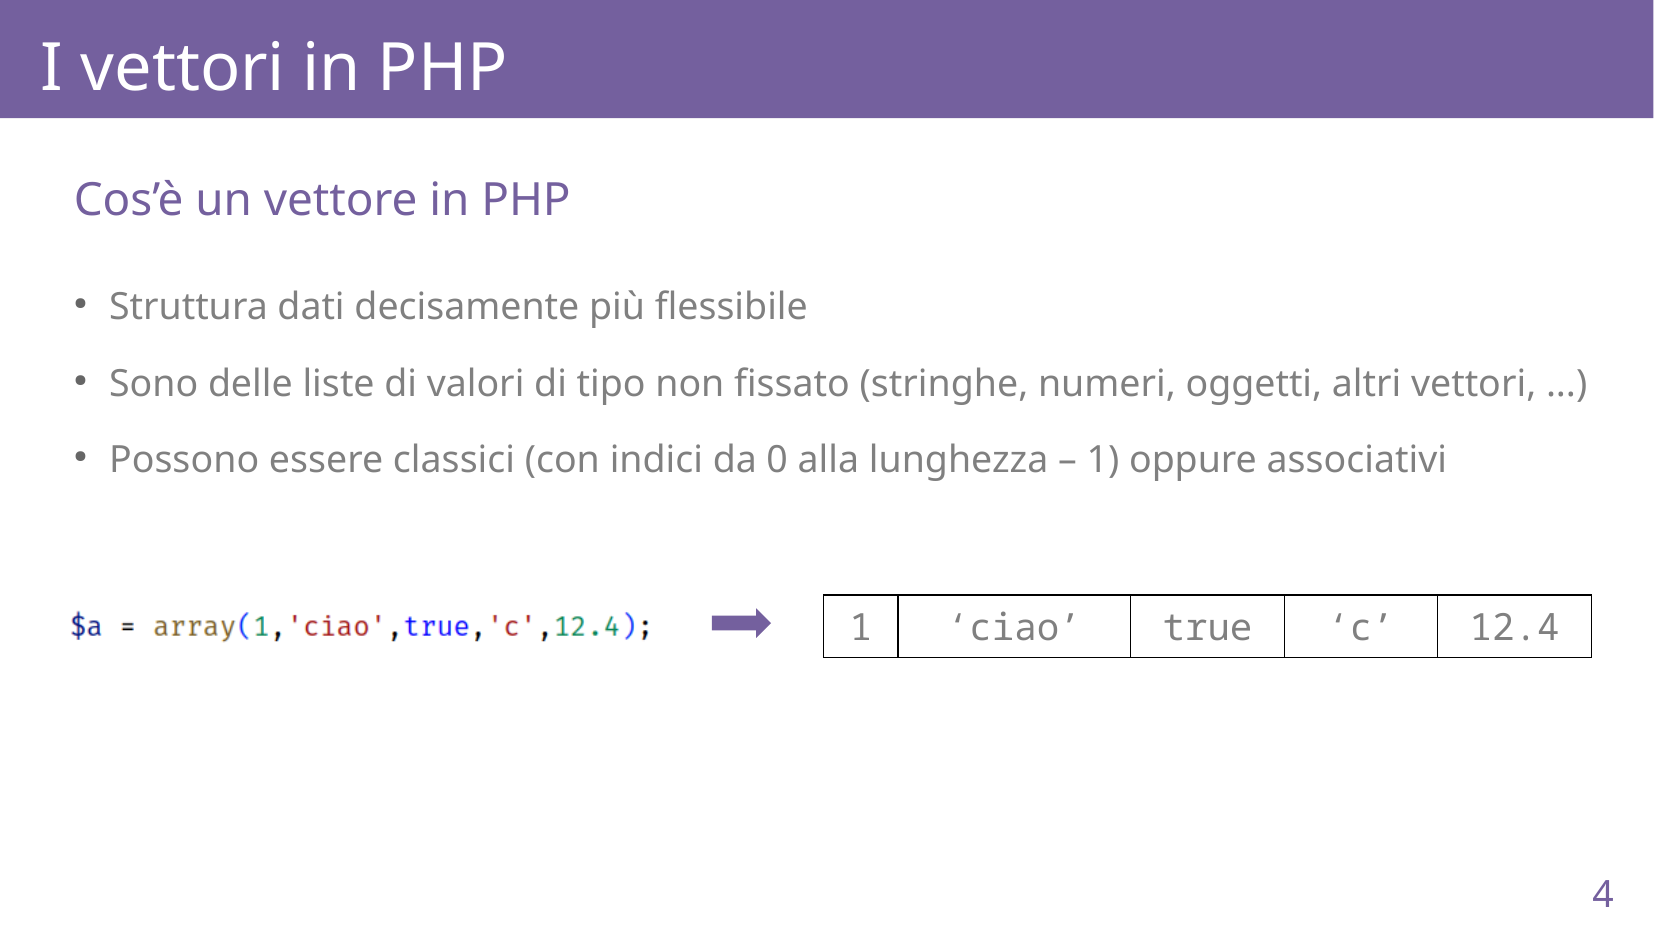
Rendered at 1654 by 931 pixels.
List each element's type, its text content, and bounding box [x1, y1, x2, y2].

picture [62, 596, 653, 662]
text_box I vettori in PHP [25, 11, 523, 107]
table_header 1 [824, 596, 897, 657]
text_box [711, 608, 772, 638]
text_box <numero> [1510, 860, 1654, 931]
text_box Struttura dati decisamente più flessibile Sono delle liste di valori di tipo non fissato (stringhe, numeri, oggetti, altri vettori, ...) Possono essere classici (con indici da 0 alla lunghezza – 1) oppure associativi [59, 246, 1599, 464]
table_header 12.4 [1438, 596, 1591, 657]
table_header ‘ciao’ [899, 596, 1130, 657]
table_header ‘c’ [1285, 596, 1437, 657]
table_header true [1131, 596, 1284, 657]
text_box [0, 0, 1654, 119]
text_box Cos’è un vettore in PHP [59, 158, 1107, 229]
